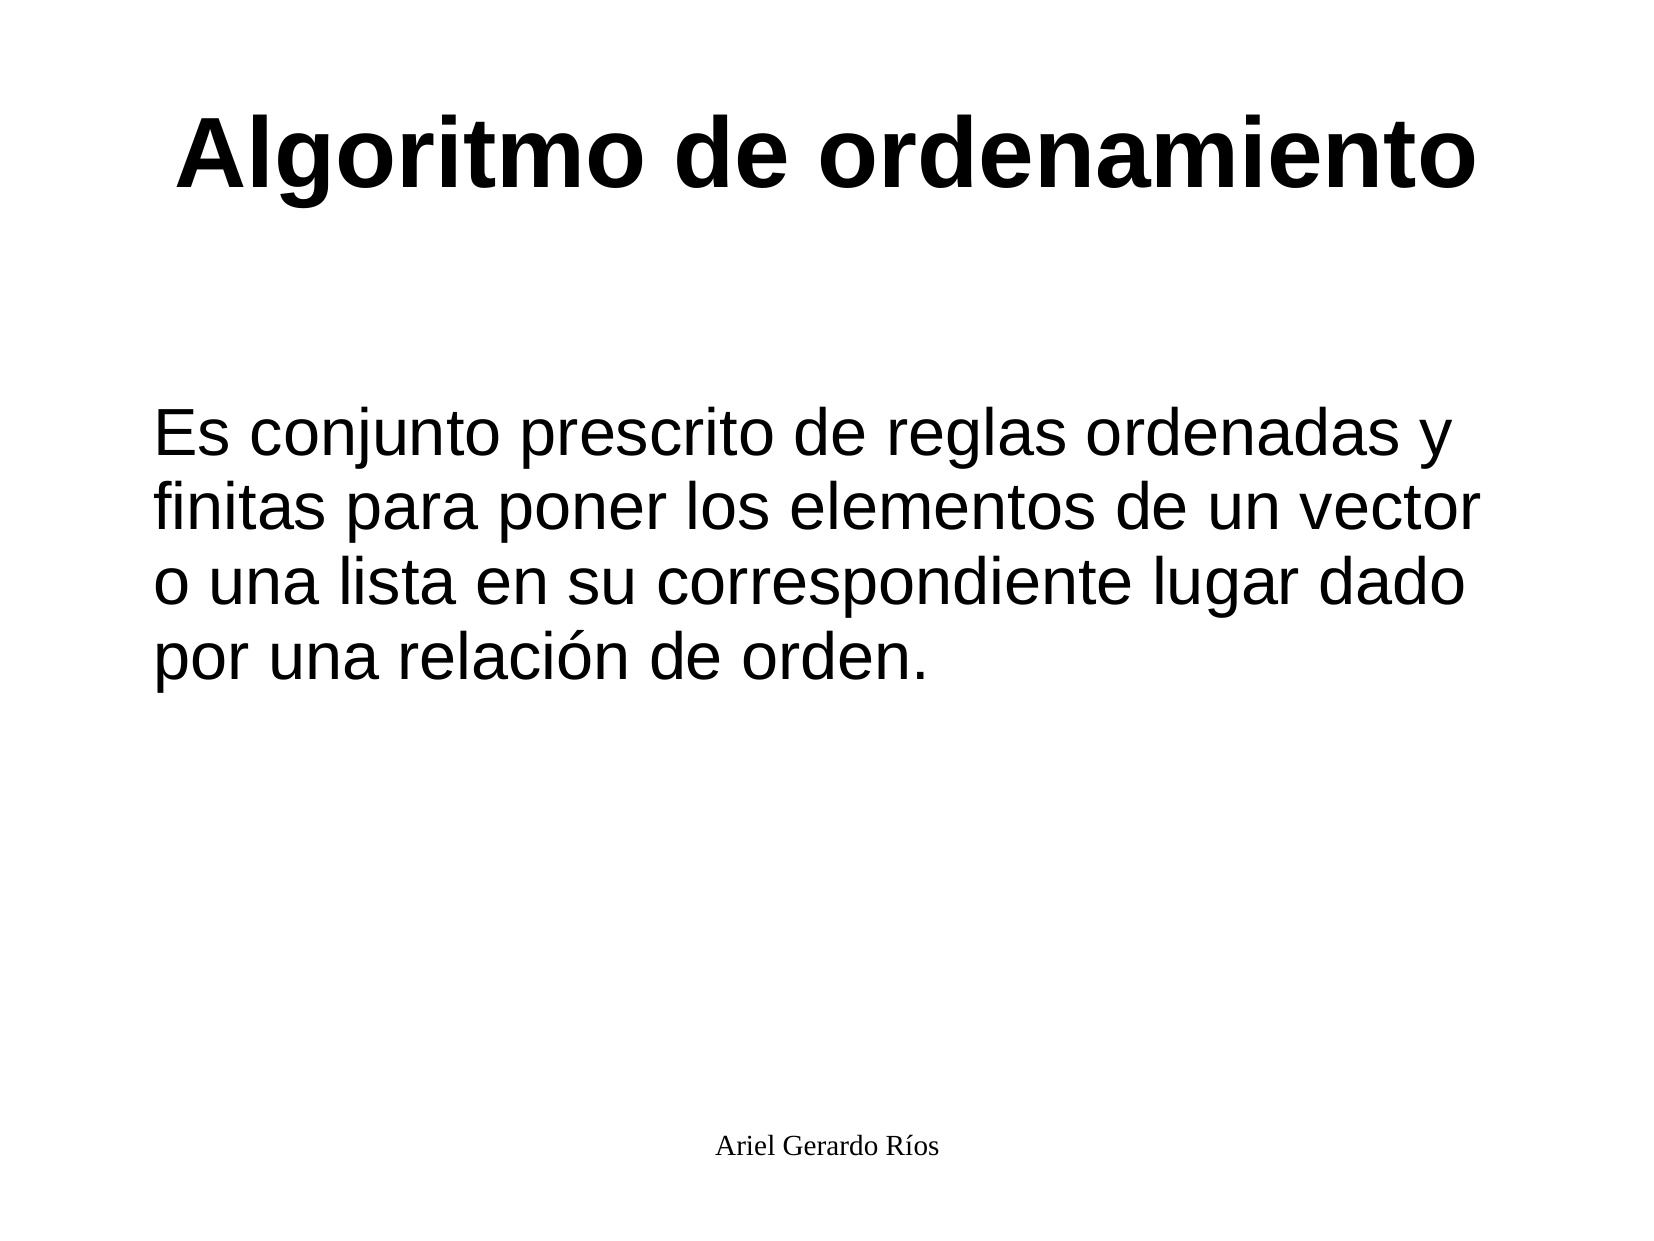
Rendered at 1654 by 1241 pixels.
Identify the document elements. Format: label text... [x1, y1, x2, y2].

title Algoritmo de ordenamiento [82, 49, 1571, 257]
list Es conjunto prescrito de reglas ordenadas y finitas para poner los elementos de un vector o una lista en su correspondiente lugar dado por una relación de orden. [82, 290, 1538, 1010]
